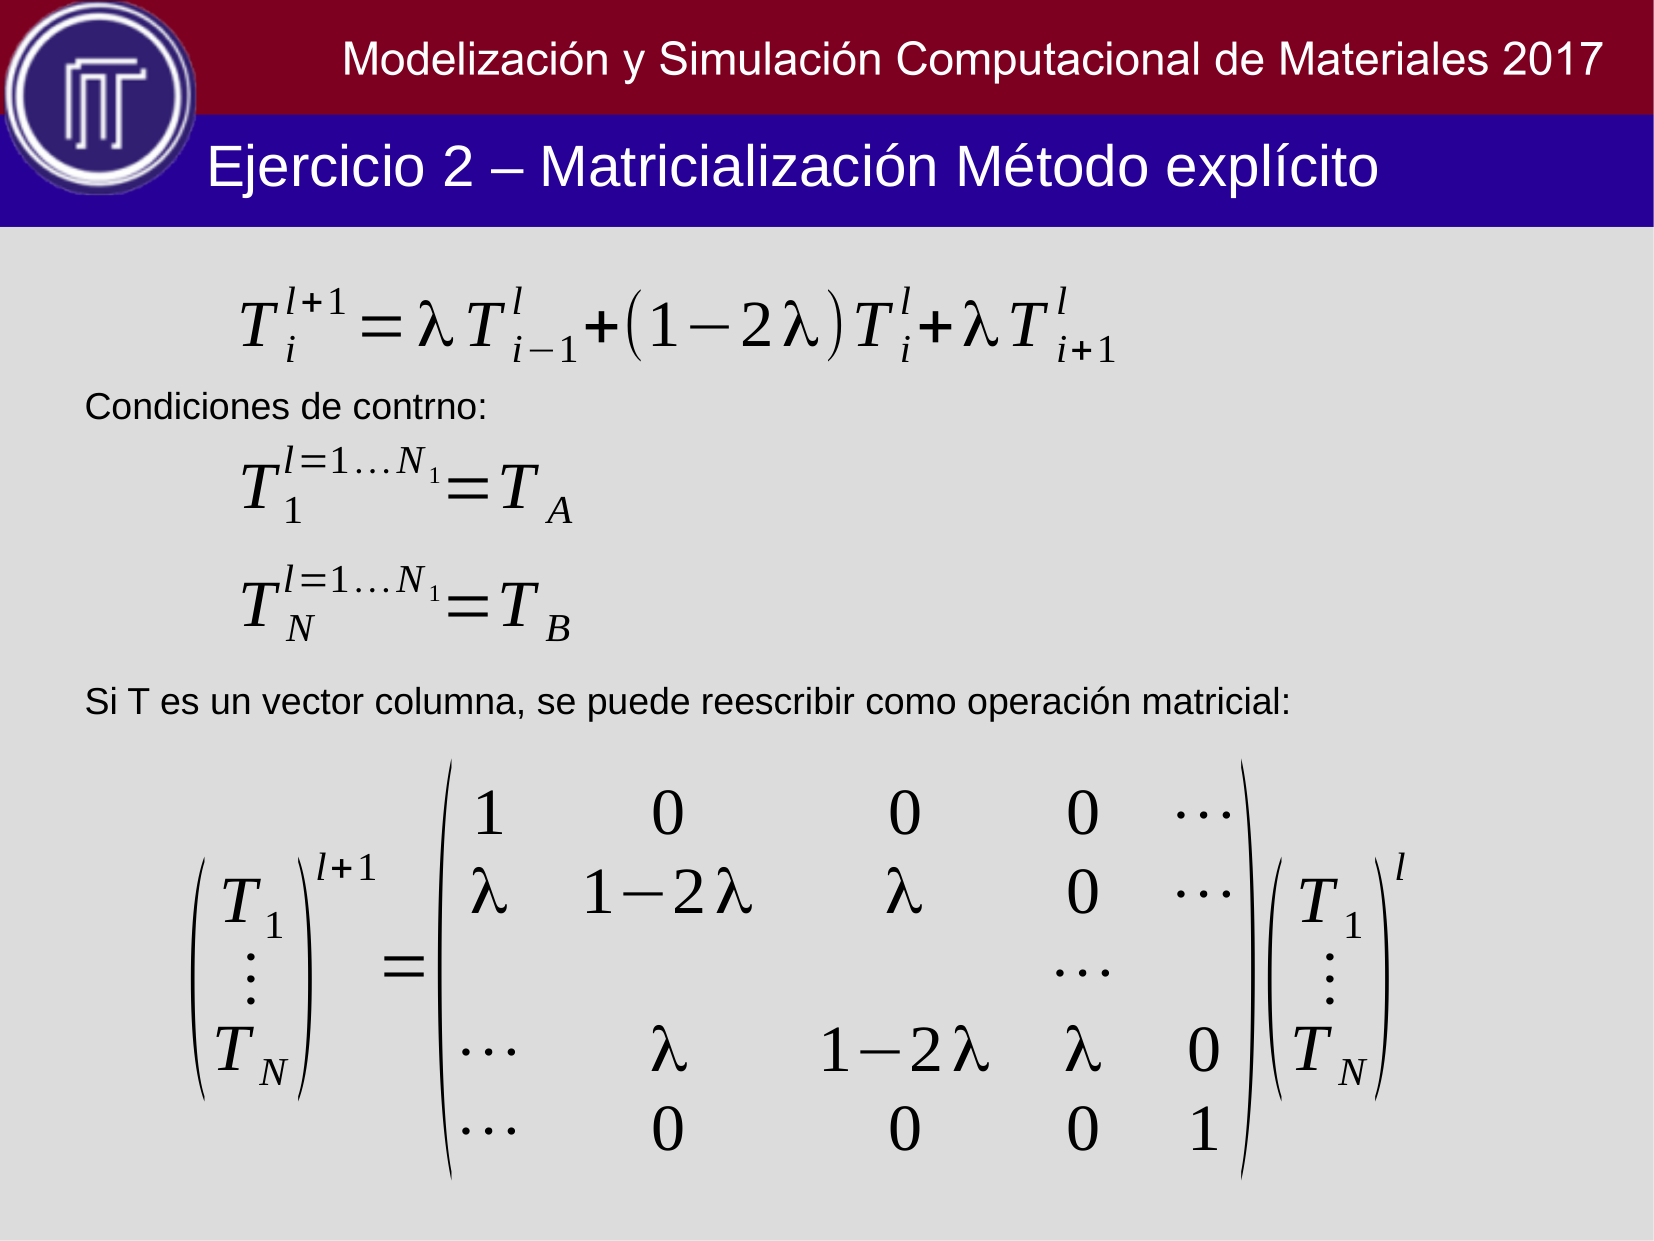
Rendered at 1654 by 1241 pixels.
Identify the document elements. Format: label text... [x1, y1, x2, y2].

chart [179, 755, 1413, 1185]
text_box Ejercicio 2 – Matricialización Método explícito [191, 126, 1637, 272]
chart [231, 278, 1123, 372]
picture [0, 0, 1654, 1241]
chart [231, 556, 578, 651]
chart [231, 438, 582, 533]
text_box Si T es un vector columna, se puede reescribir como operación matricial: [69, 673, 1307, 731]
text_box Condiciones de contrno: [69, 378, 503, 436]
